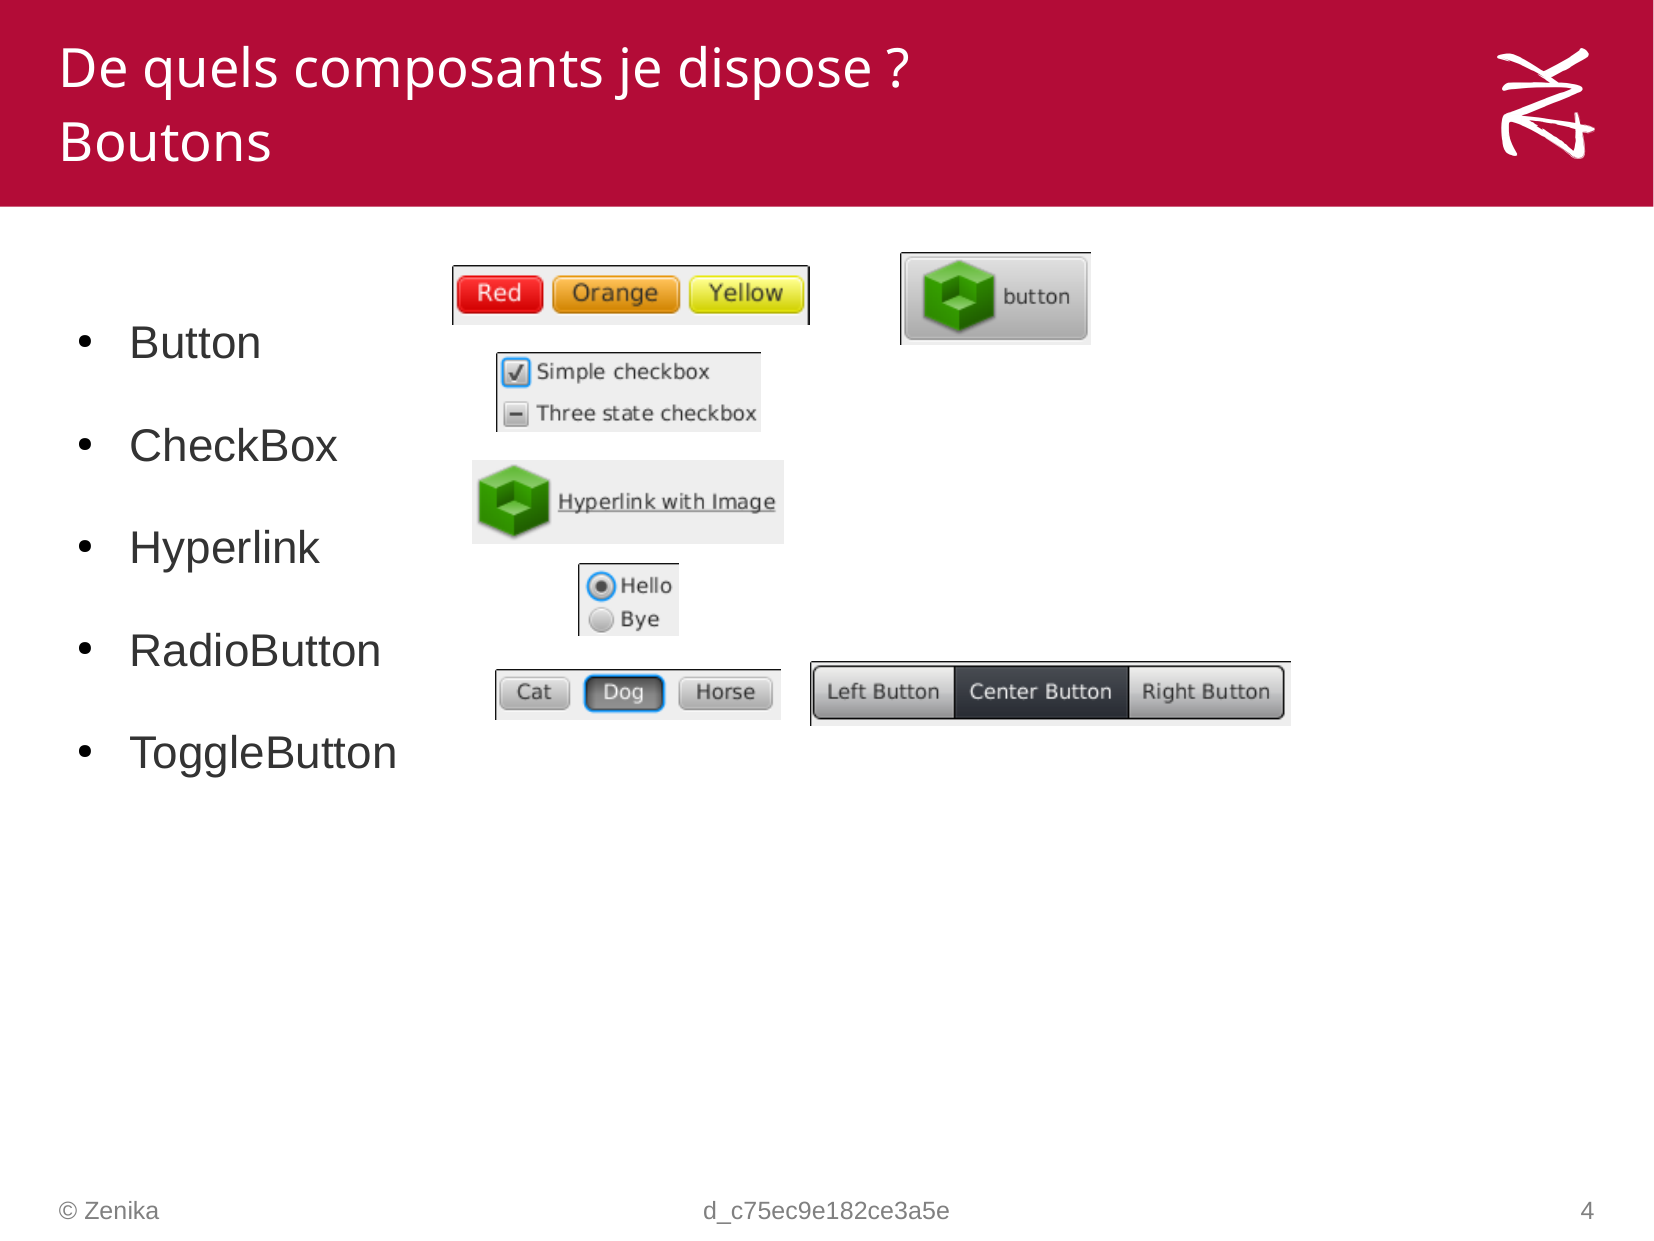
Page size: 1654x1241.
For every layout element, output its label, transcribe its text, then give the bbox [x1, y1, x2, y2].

picture [472, 460, 784, 544]
picture [578, 563, 679, 636]
picture [810, 661, 1291, 726]
title De quels composants je dispose ? Boutons [59, 29, 1595, 178]
list Button CheckBox Hyperlink RadioButton ToggleButton [59, 265, 1595, 1182]
picture [452, 265, 810, 325]
picture [496, 352, 761, 432]
picture [900, 252, 1091, 346]
picture [495, 669, 781, 721]
